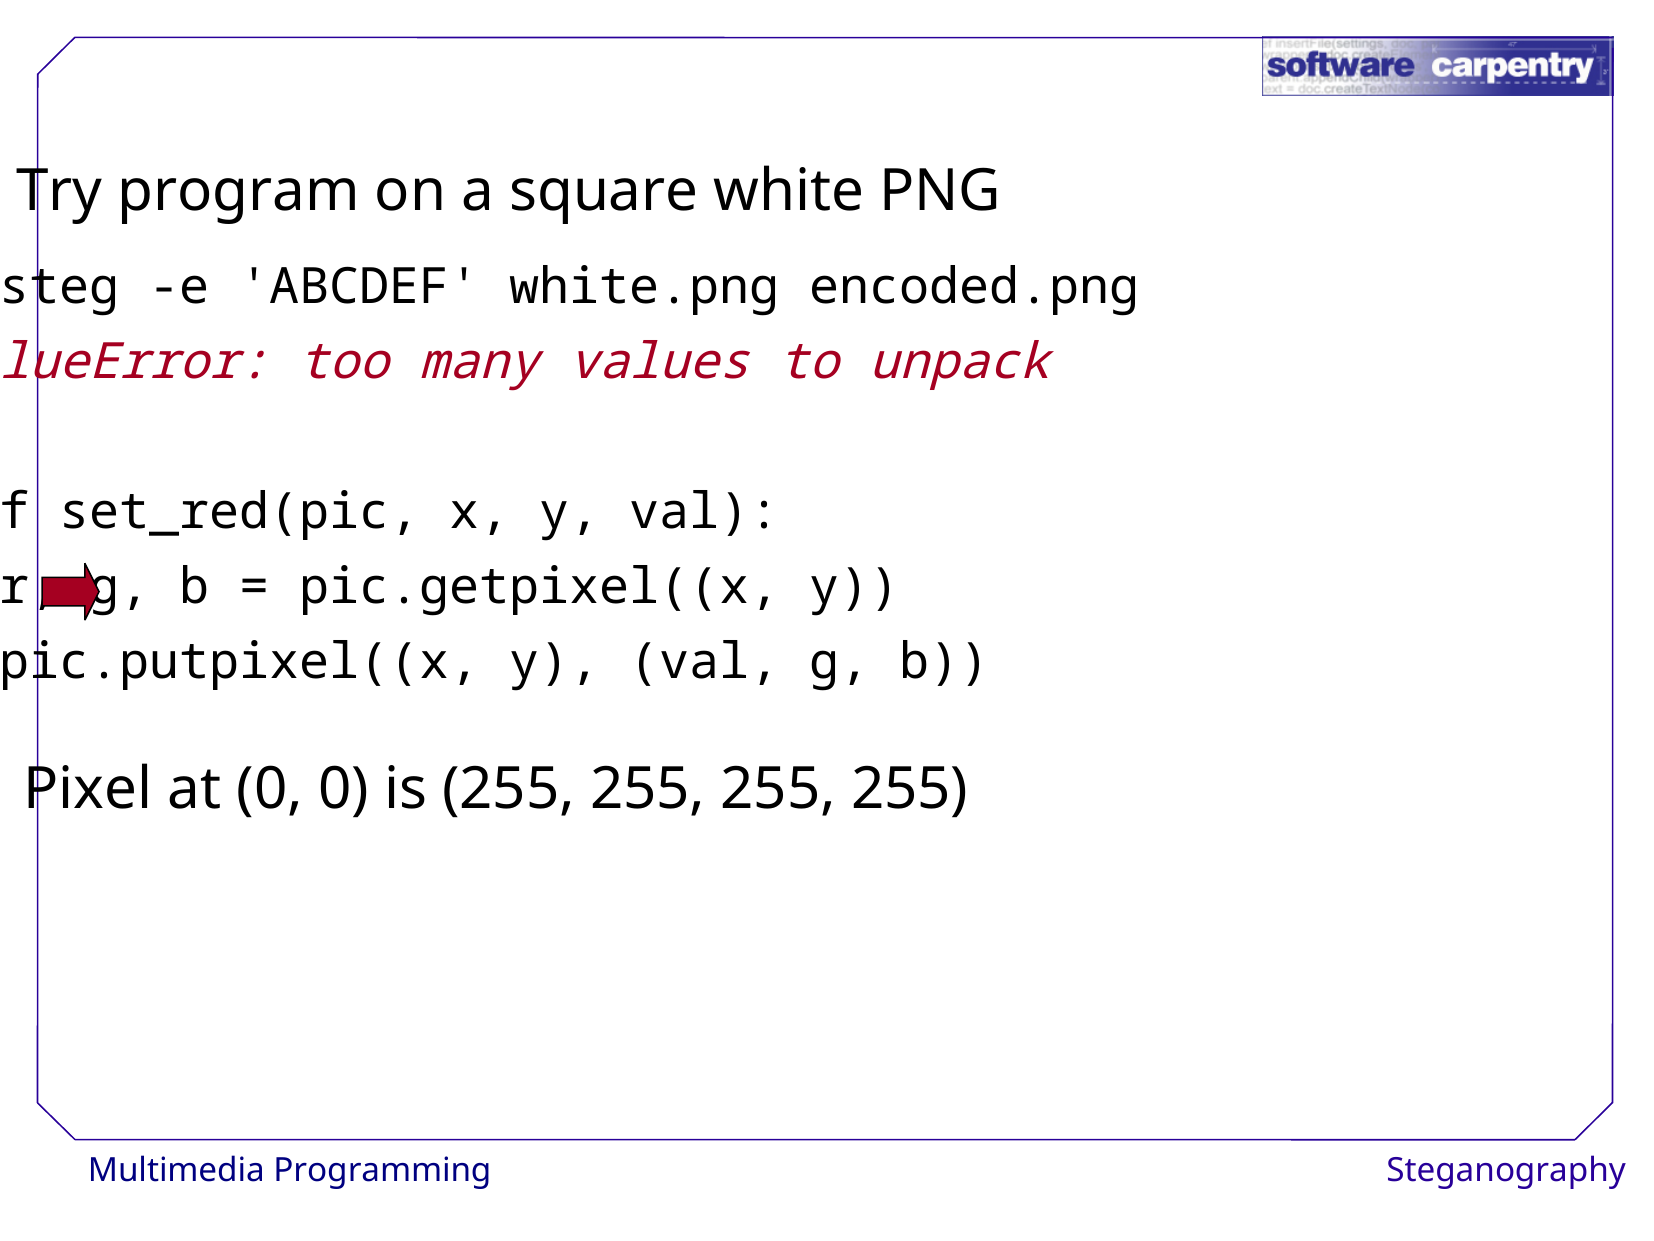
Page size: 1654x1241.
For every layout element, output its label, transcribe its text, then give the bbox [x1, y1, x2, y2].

picture [1262, 36, 1614, 96]
text_box Pixel at (0, 0) is (255, 255, 255, 255) [8, 707, 1134, 828]
text_box $ steg -e 'ABCDEF' white.png encoded.png ValueError: too many values to unpack def set_red(pic, x, y, val): r, g, b = pic.getpixel((x, y)) pic.putpixel((x, y), (val, g, b)) [0, 230, 1305, 697]
text_box Try program on a square white PNG [1, 109, 1167, 230]
text_box [42, 563, 100, 621]
